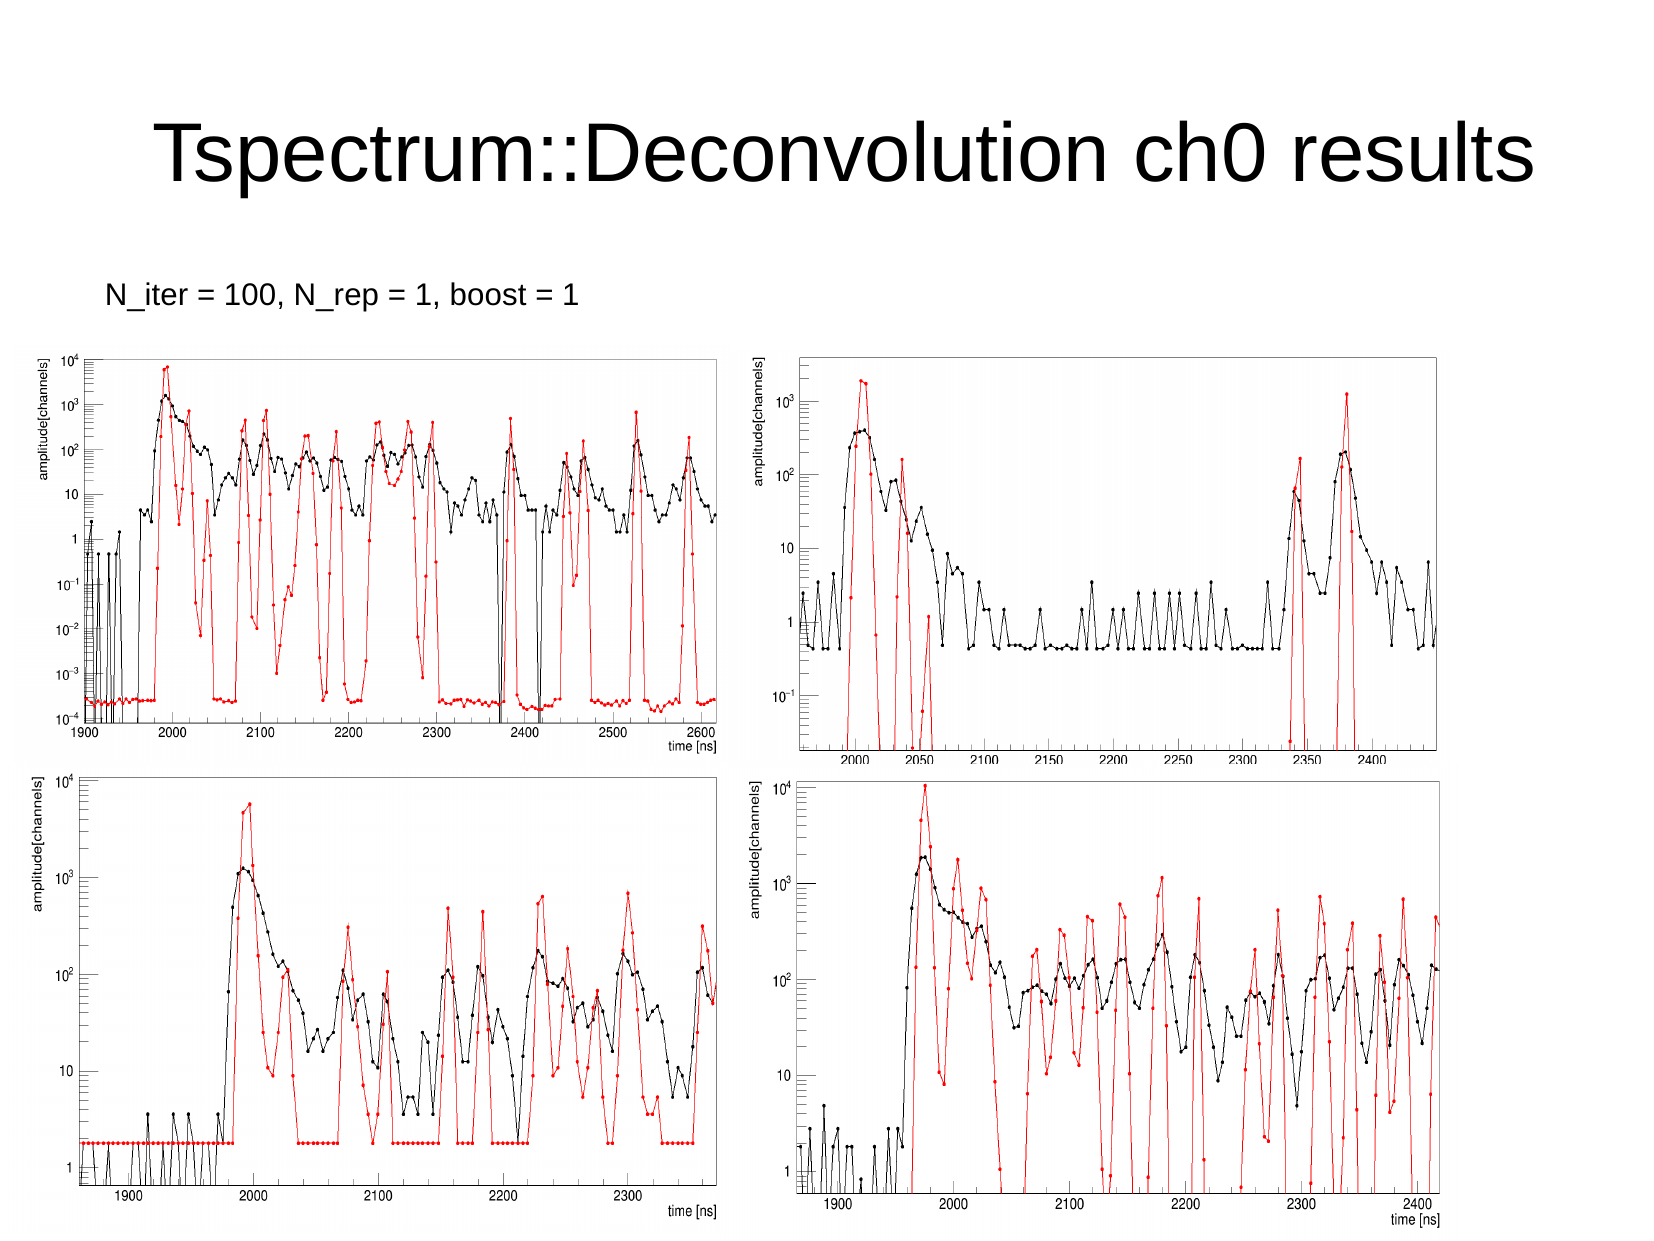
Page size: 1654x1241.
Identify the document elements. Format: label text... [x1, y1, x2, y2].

text_box N_iter = 100, N_rep = 1, boost = 1 [90, 270, 616, 344]
title Tspectrum::Deconvolution ch0 results [82, 49, 1571, 257]
picture [6, 344, 1459, 1241]
